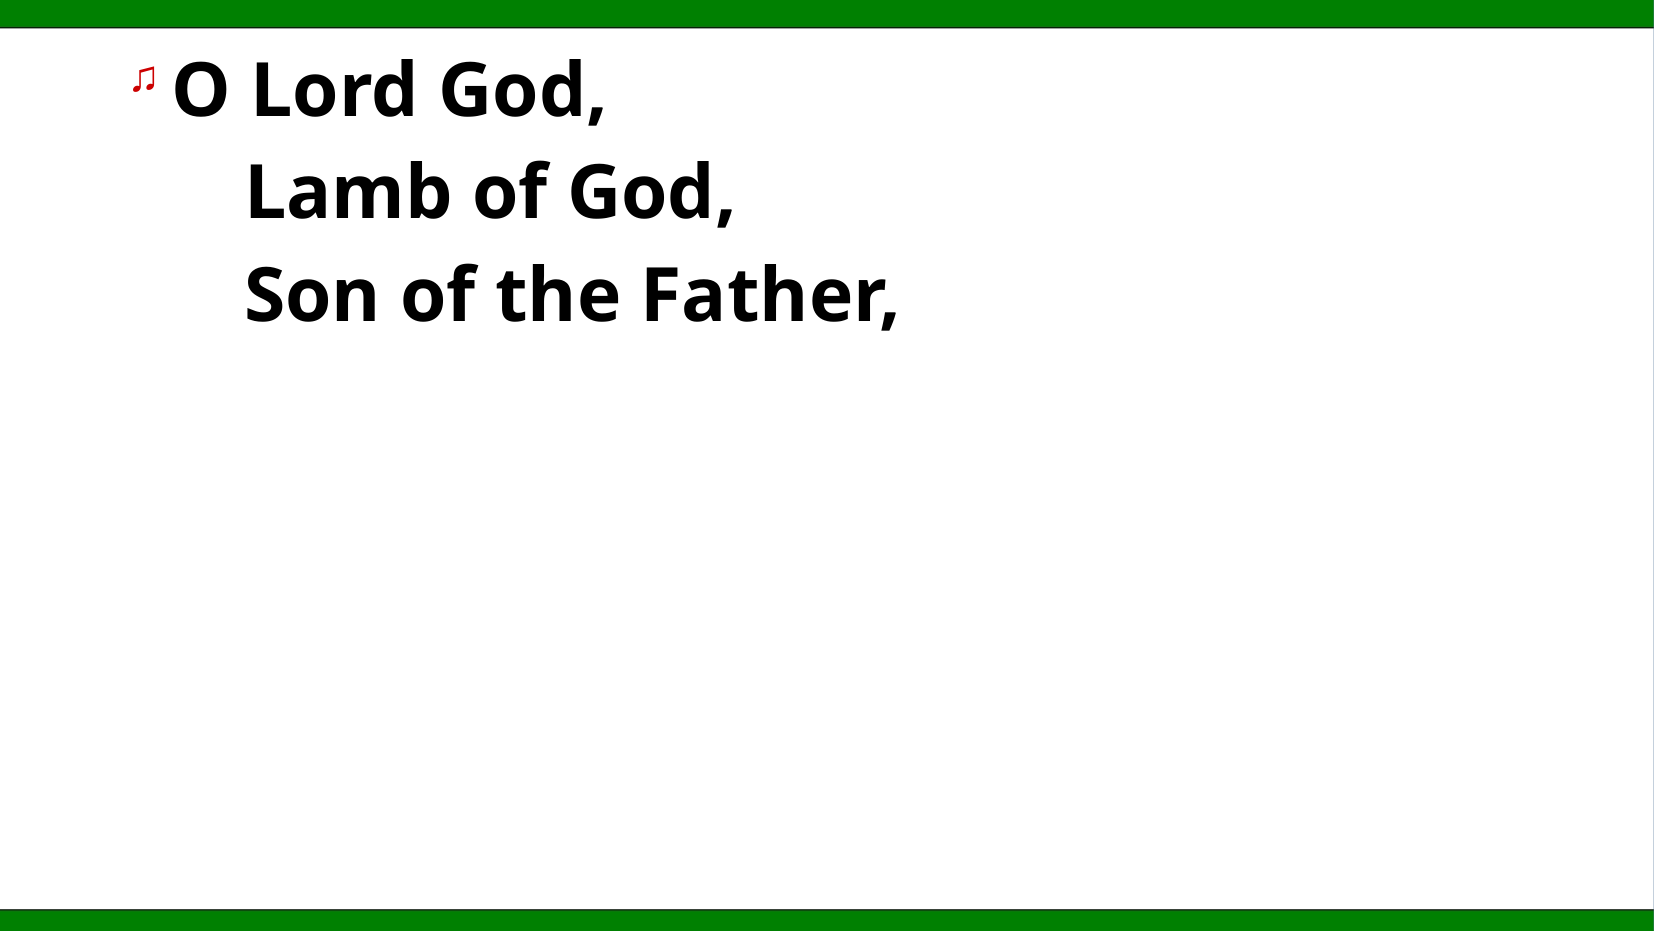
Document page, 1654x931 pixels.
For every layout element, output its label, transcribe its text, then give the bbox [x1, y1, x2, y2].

text_box ♫ O Lord God, Lamb of God, Son of the Father, [75, 28, 1591, 410]
picture [0, 0, 1654, 931]
